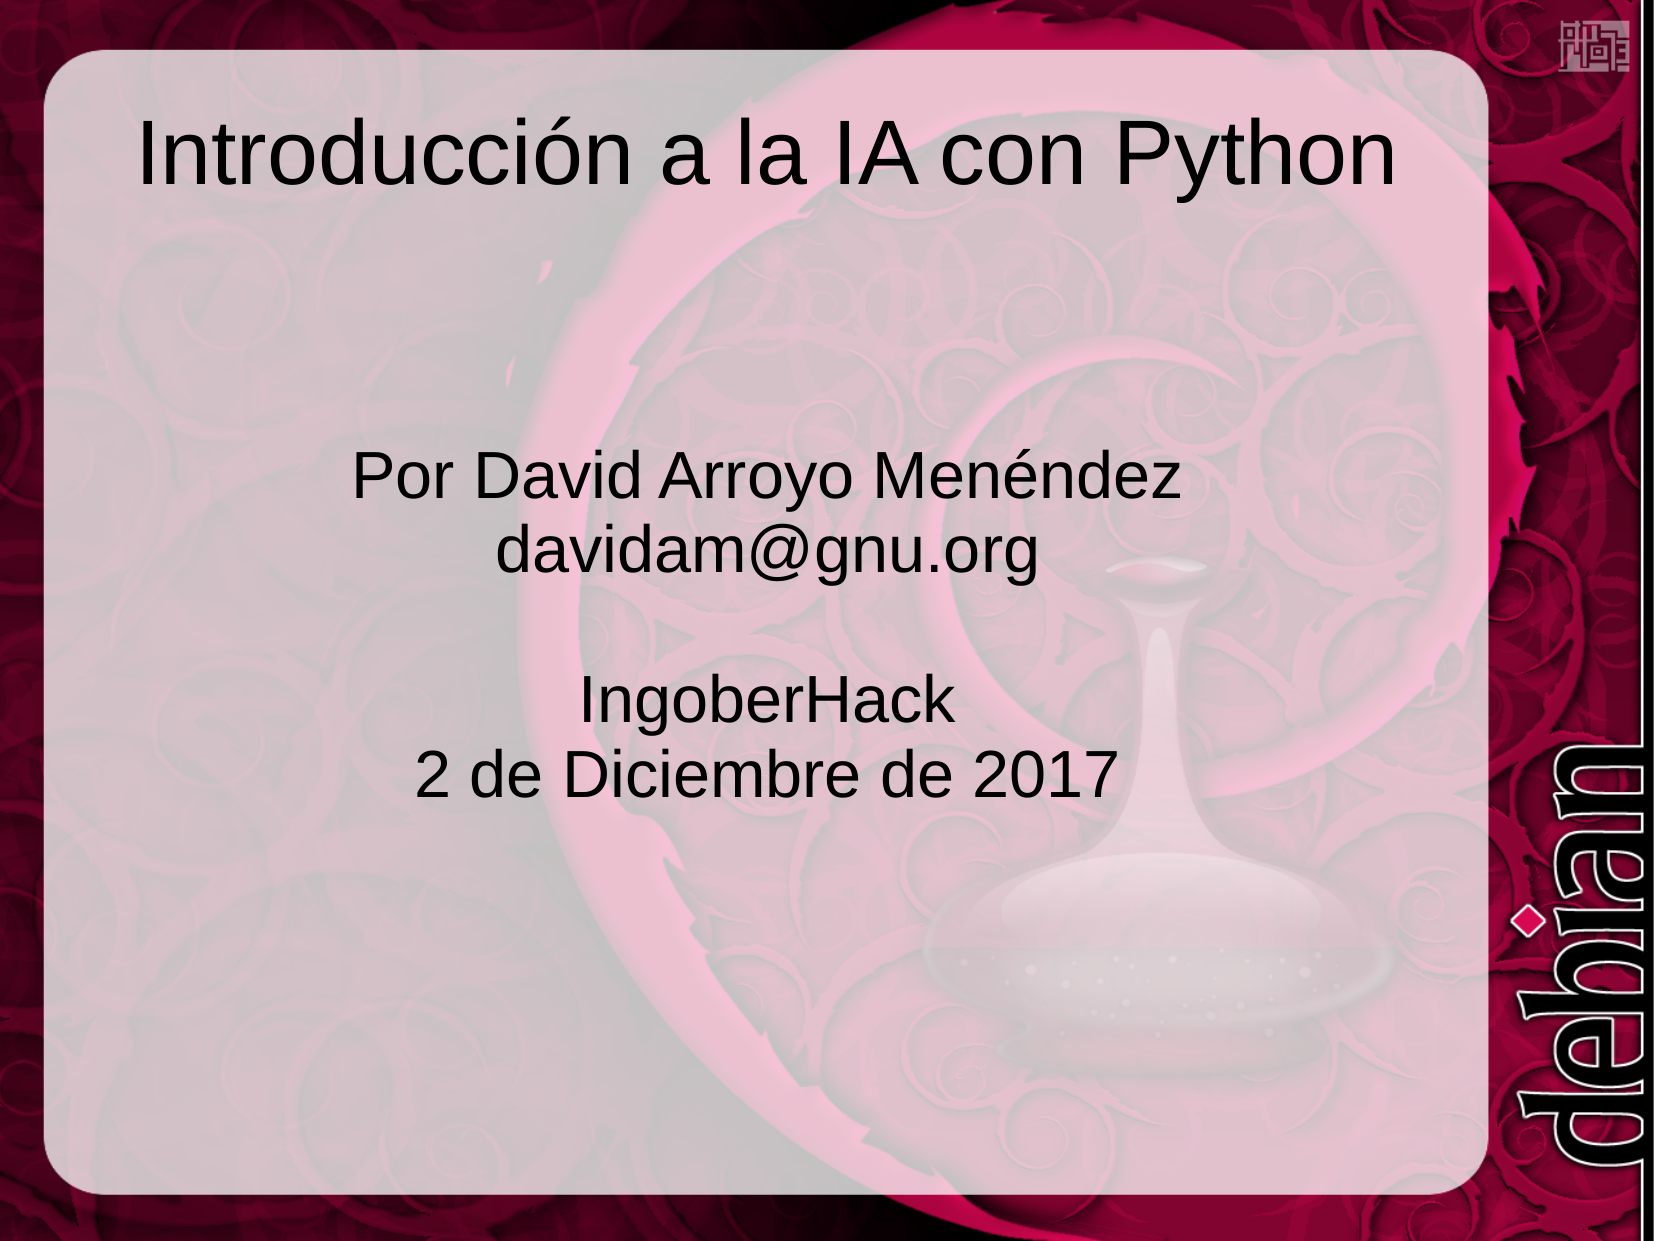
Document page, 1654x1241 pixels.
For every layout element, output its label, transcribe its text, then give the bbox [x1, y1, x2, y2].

title Introducción a la IA con Python [59, 49, 1477, 257]
subtitle Por David Arroyo Menéndez davidam@gnu.org IngoberHack 2 de Diciembre de 2017 [59, 290, 1477, 1109]
picture [0, 0, 1654, 1241]
